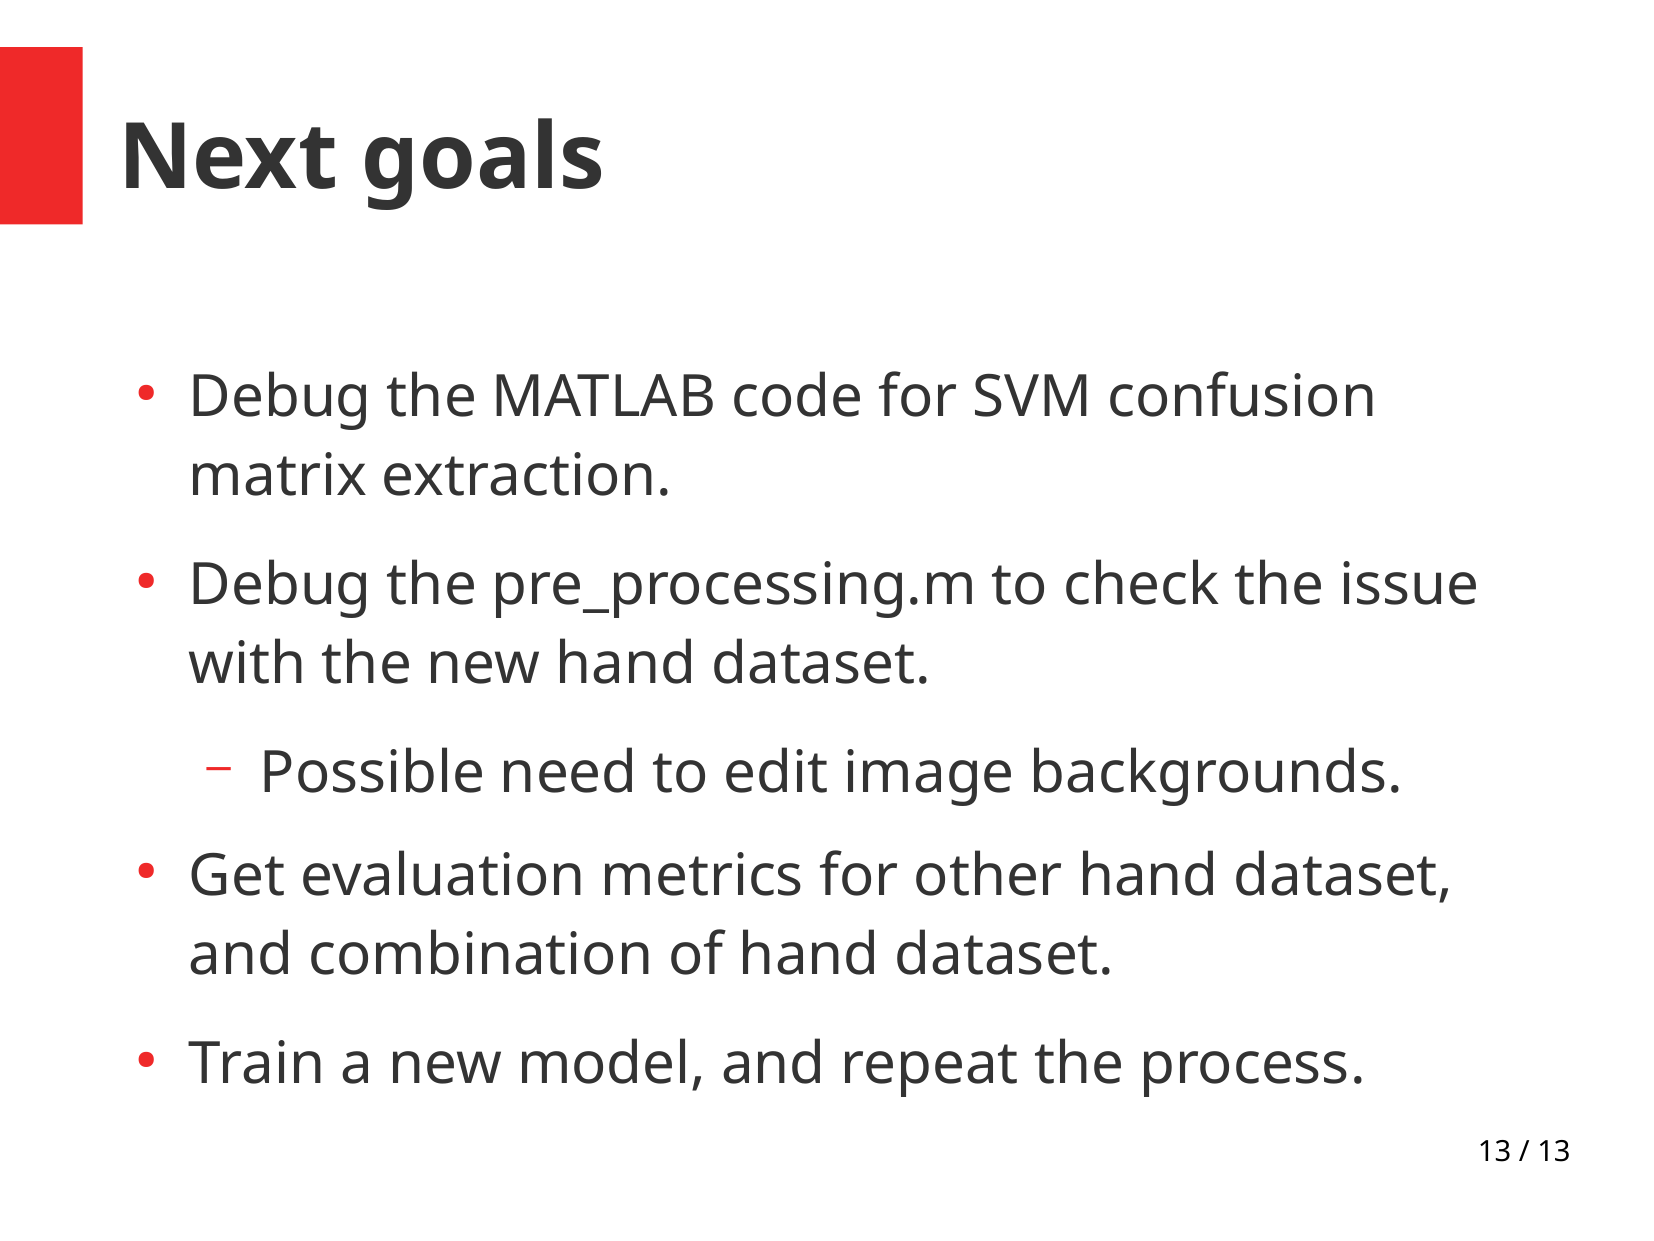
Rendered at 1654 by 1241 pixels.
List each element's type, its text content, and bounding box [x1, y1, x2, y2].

title Next goals [118, 49, 1571, 257]
list Debug the MATLAB code for SVM confusion matrix extraction. Debug the pre_processing.m to check the issue with the new hand dataset. Possible need to edit image backgrounds. Get evaluation metrics for other hand dataset, and combination of hand dataset. Train a new model, and repeat the process. [118, 354, 1536, 1074]
